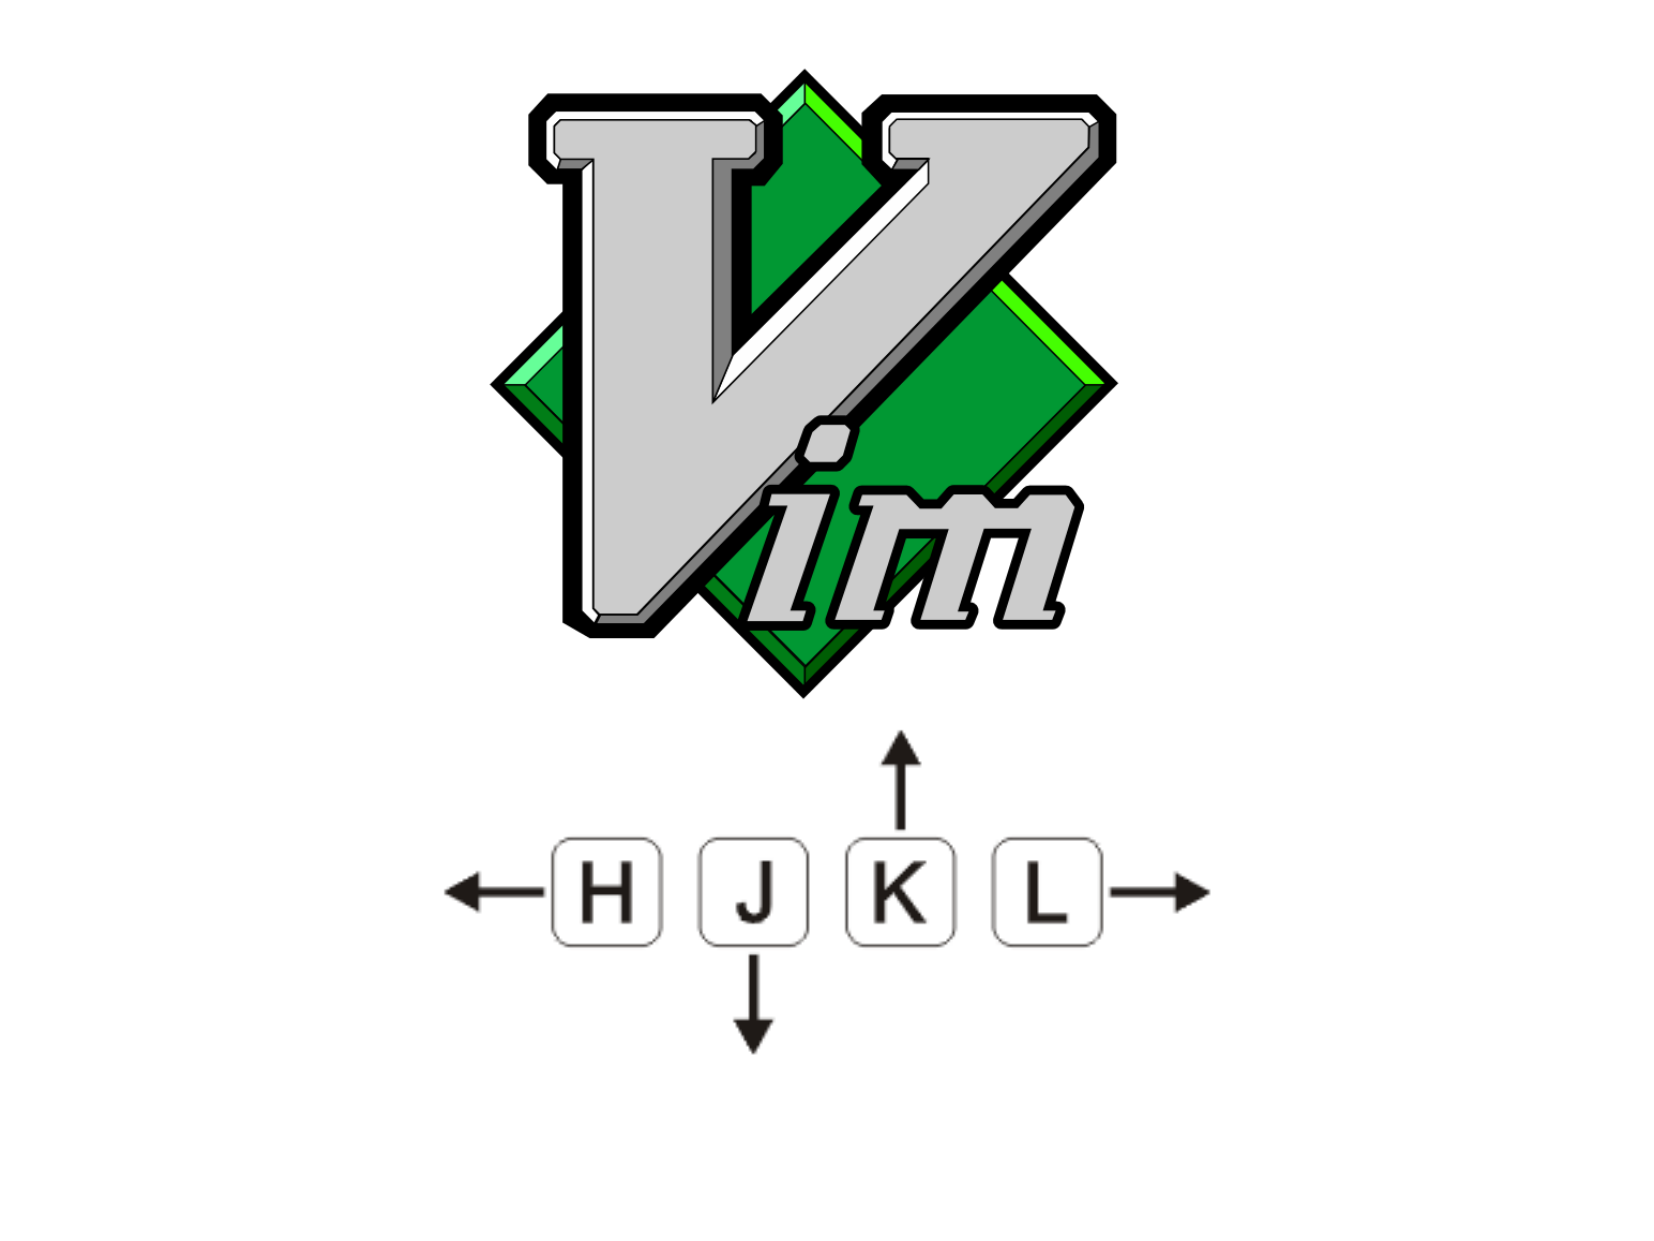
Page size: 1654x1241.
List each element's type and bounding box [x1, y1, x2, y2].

picture [480, 59, 1128, 709]
picture [435, 721, 1221, 1066]
